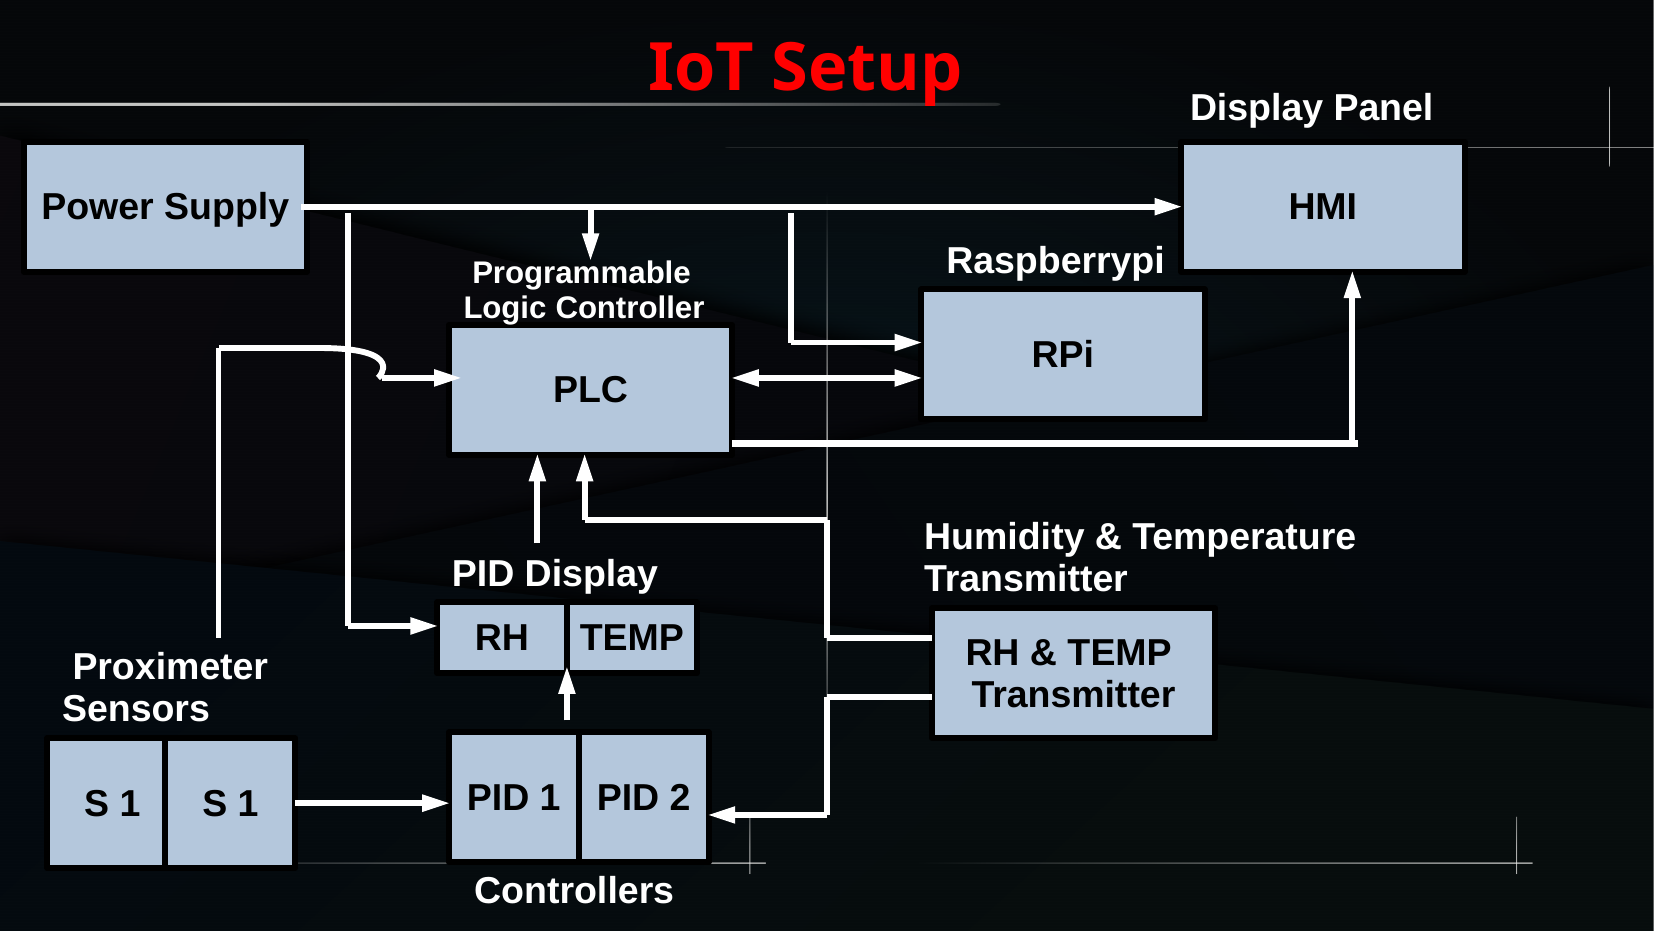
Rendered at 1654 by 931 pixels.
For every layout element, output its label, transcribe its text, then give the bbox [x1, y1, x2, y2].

text_box PLC [448, 343, 733, 455]
picture [0, 0, 1654, 931]
text_box RH [437, 603, 566, 674]
text_box S 1 [47, 738, 165, 869]
text_box Humidity & Temperature Transmitter [909, 507, 1418, 607]
text_box Power Supply [23, 141, 308, 272]
text_box S 1 [165, 738, 296, 869]
text_box PID 1 [448, 732, 578, 862]
text_box Proximeter Sensors [47, 637, 308, 737]
text_box PID 2 [578, 732, 709, 862]
text_box Controllers [448, 862, 709, 920]
text_box Programmable Logic Controller [448, 248, 780, 343]
text_box TEMP [566, 603, 697, 674]
text_box Raspberrypi [921, 232, 1182, 290]
text_box RPi [921, 289, 1205, 420]
text_box RH & TEMP Transmitter [931, 608, 1216, 739]
text_box HMI [1181, 142, 1465, 272]
title IoT Setup [23, 11, 1589, 119]
text_box Display Panel [1175, 79, 1501, 142]
text_box PID Display [437, 545, 697, 603]
